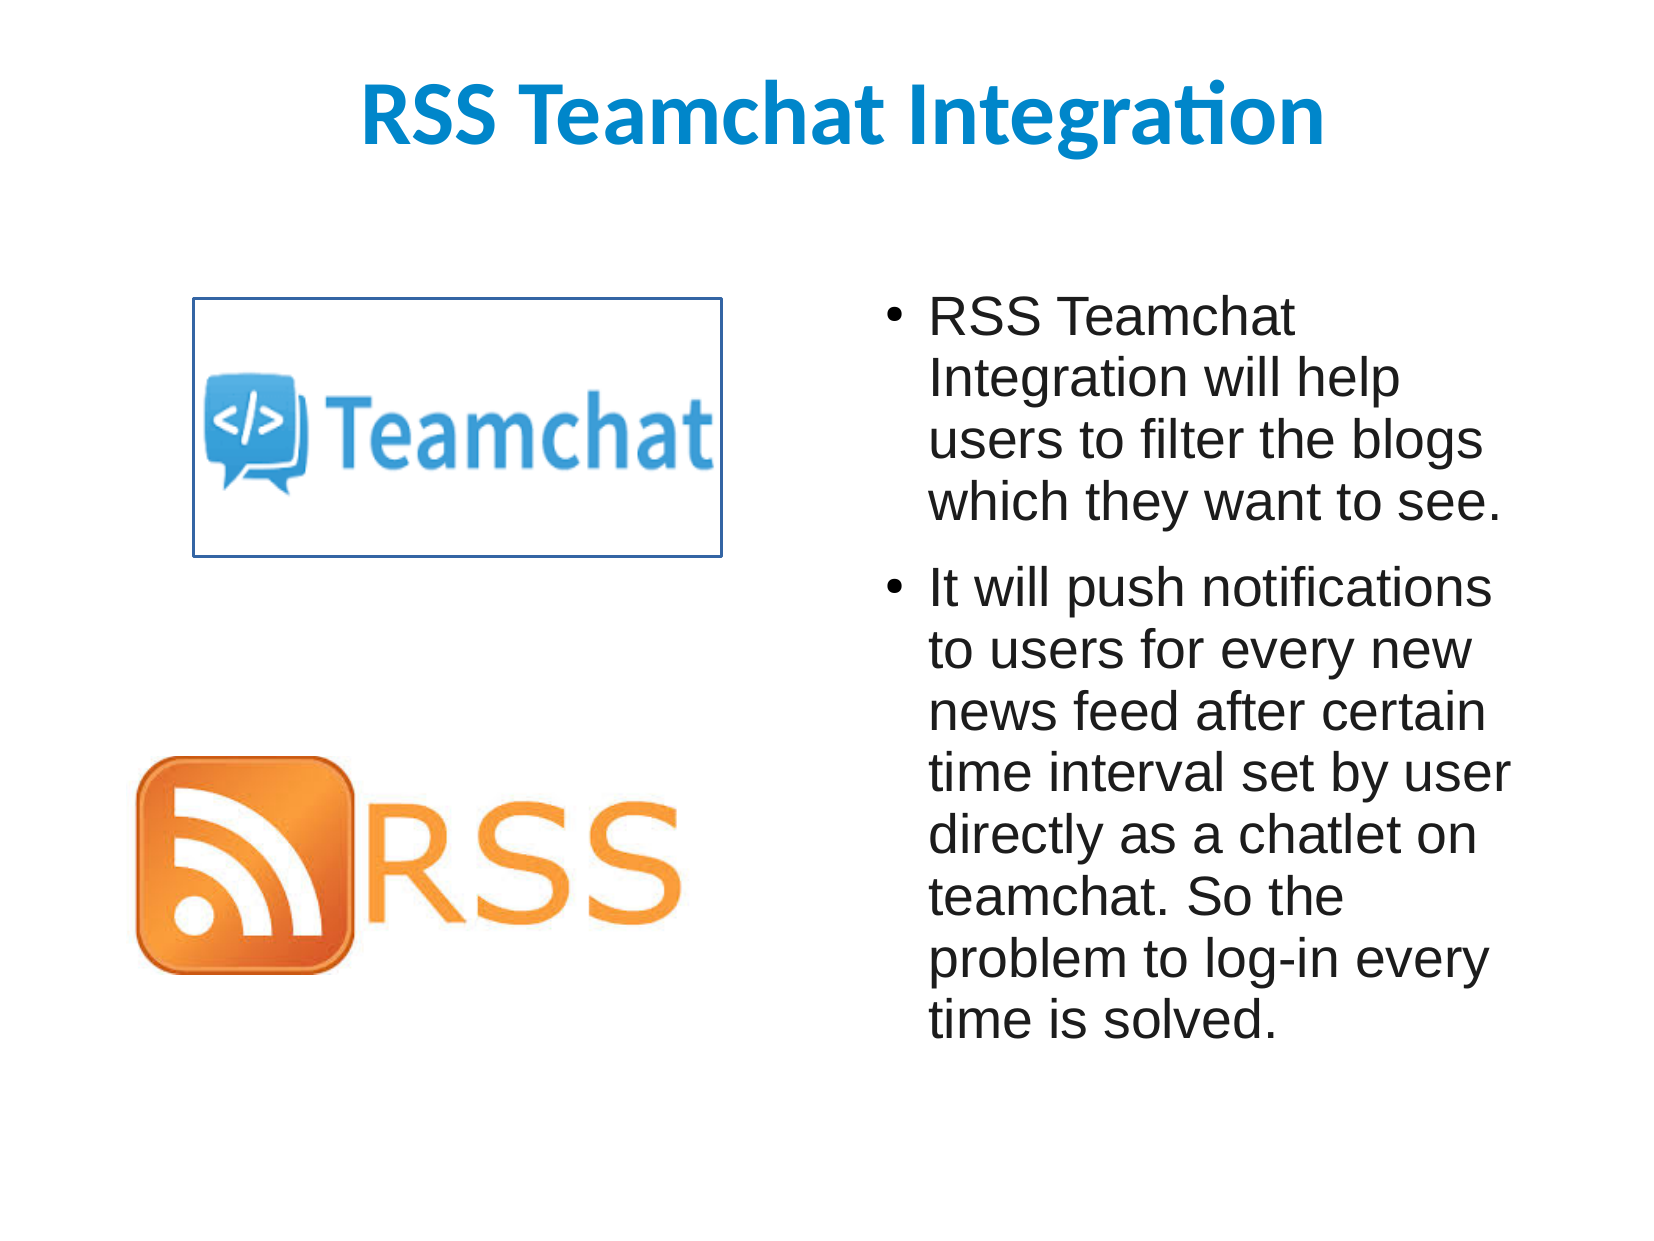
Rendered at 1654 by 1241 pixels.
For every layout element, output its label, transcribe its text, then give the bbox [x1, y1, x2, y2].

picture [195, 300, 721, 556]
list RSS Teamchat Integration will help users to filter the blogs which they want to see. It will push notifications to users for every new news feed after certain time interval set by user directly as a chatlet on teamchat. So the problem to log-in every time is solved. [870, 285, 1546, 1066]
picture [126, 756, 691, 976]
title RSS Teamchat Integration [82, 17, 1571, 226]
